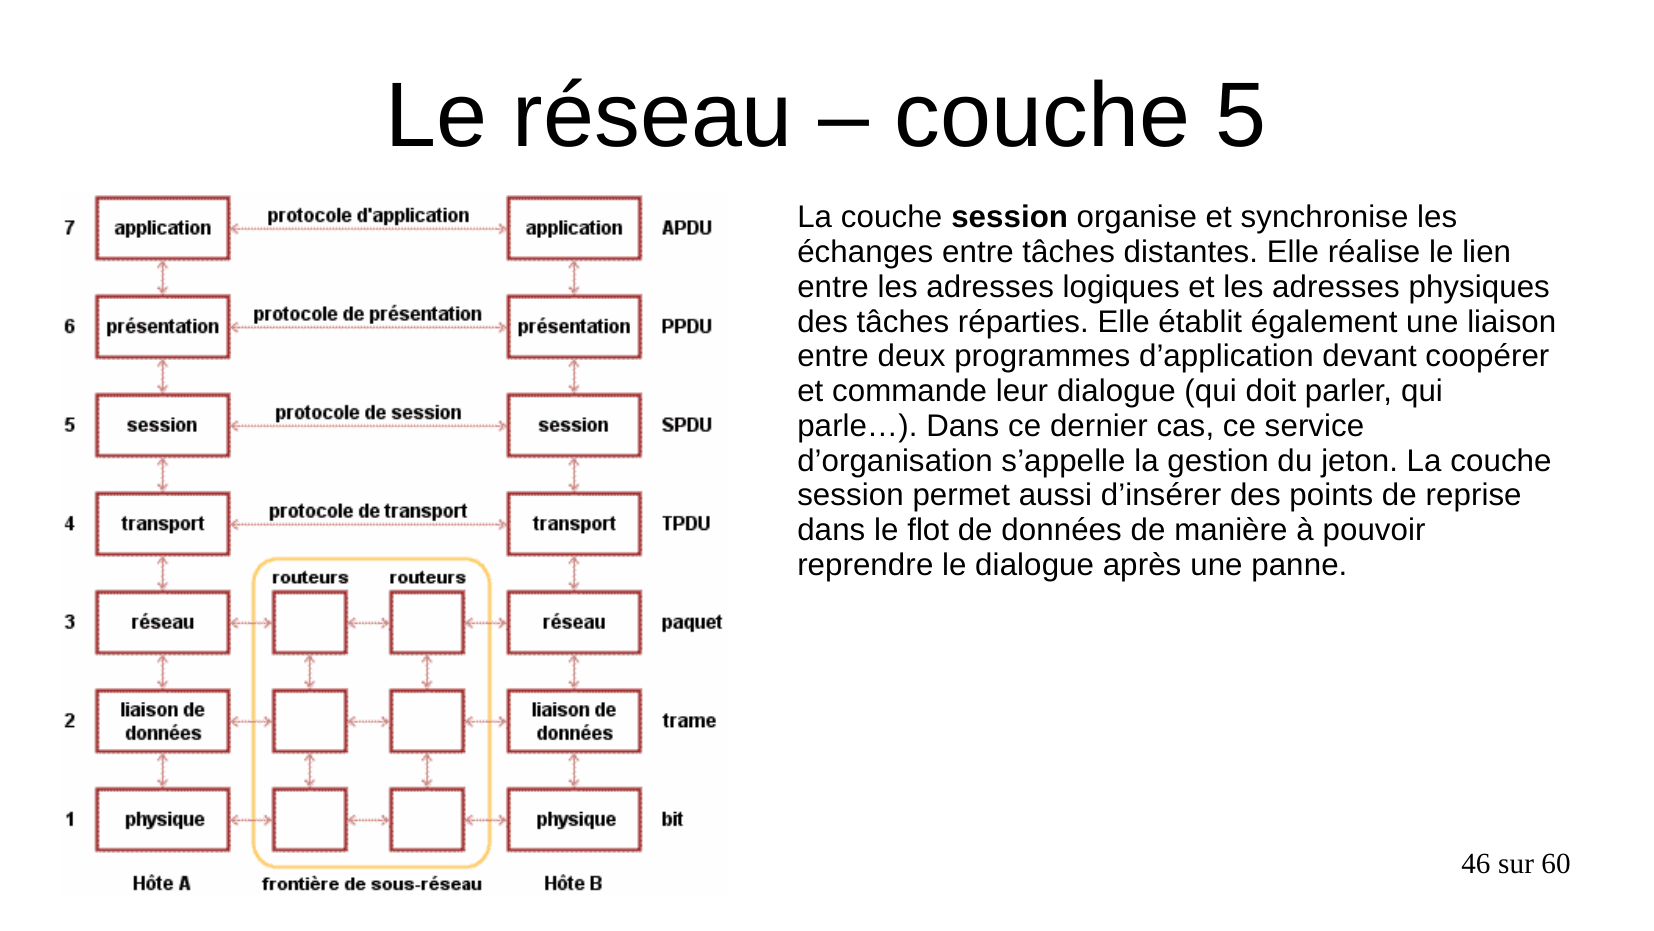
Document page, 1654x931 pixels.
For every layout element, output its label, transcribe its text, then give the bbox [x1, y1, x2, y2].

title Le réseau – couche 5 [82, 37, 1571, 193]
text_box La couche session organise et synchronise les échanges entre tâches distantes. Elle réalise le lien entre les adresses logiques et les adresses physiques des tâches réparties. Elle établit également une liaison entre deux programmes d’application devant coopérer et commande leur dialogue (qui doit parler, qui parle…). Dans ce dernier cas, ce service d’organisation s’appelle la gestion du jeton. La couche session permet aussi d’insérer des points de reprise dans le flot de données de manière à pouvoir reprendre le dialogue après une panne. [782, 192, 1580, 590]
picture [59, 191, 727, 895]
